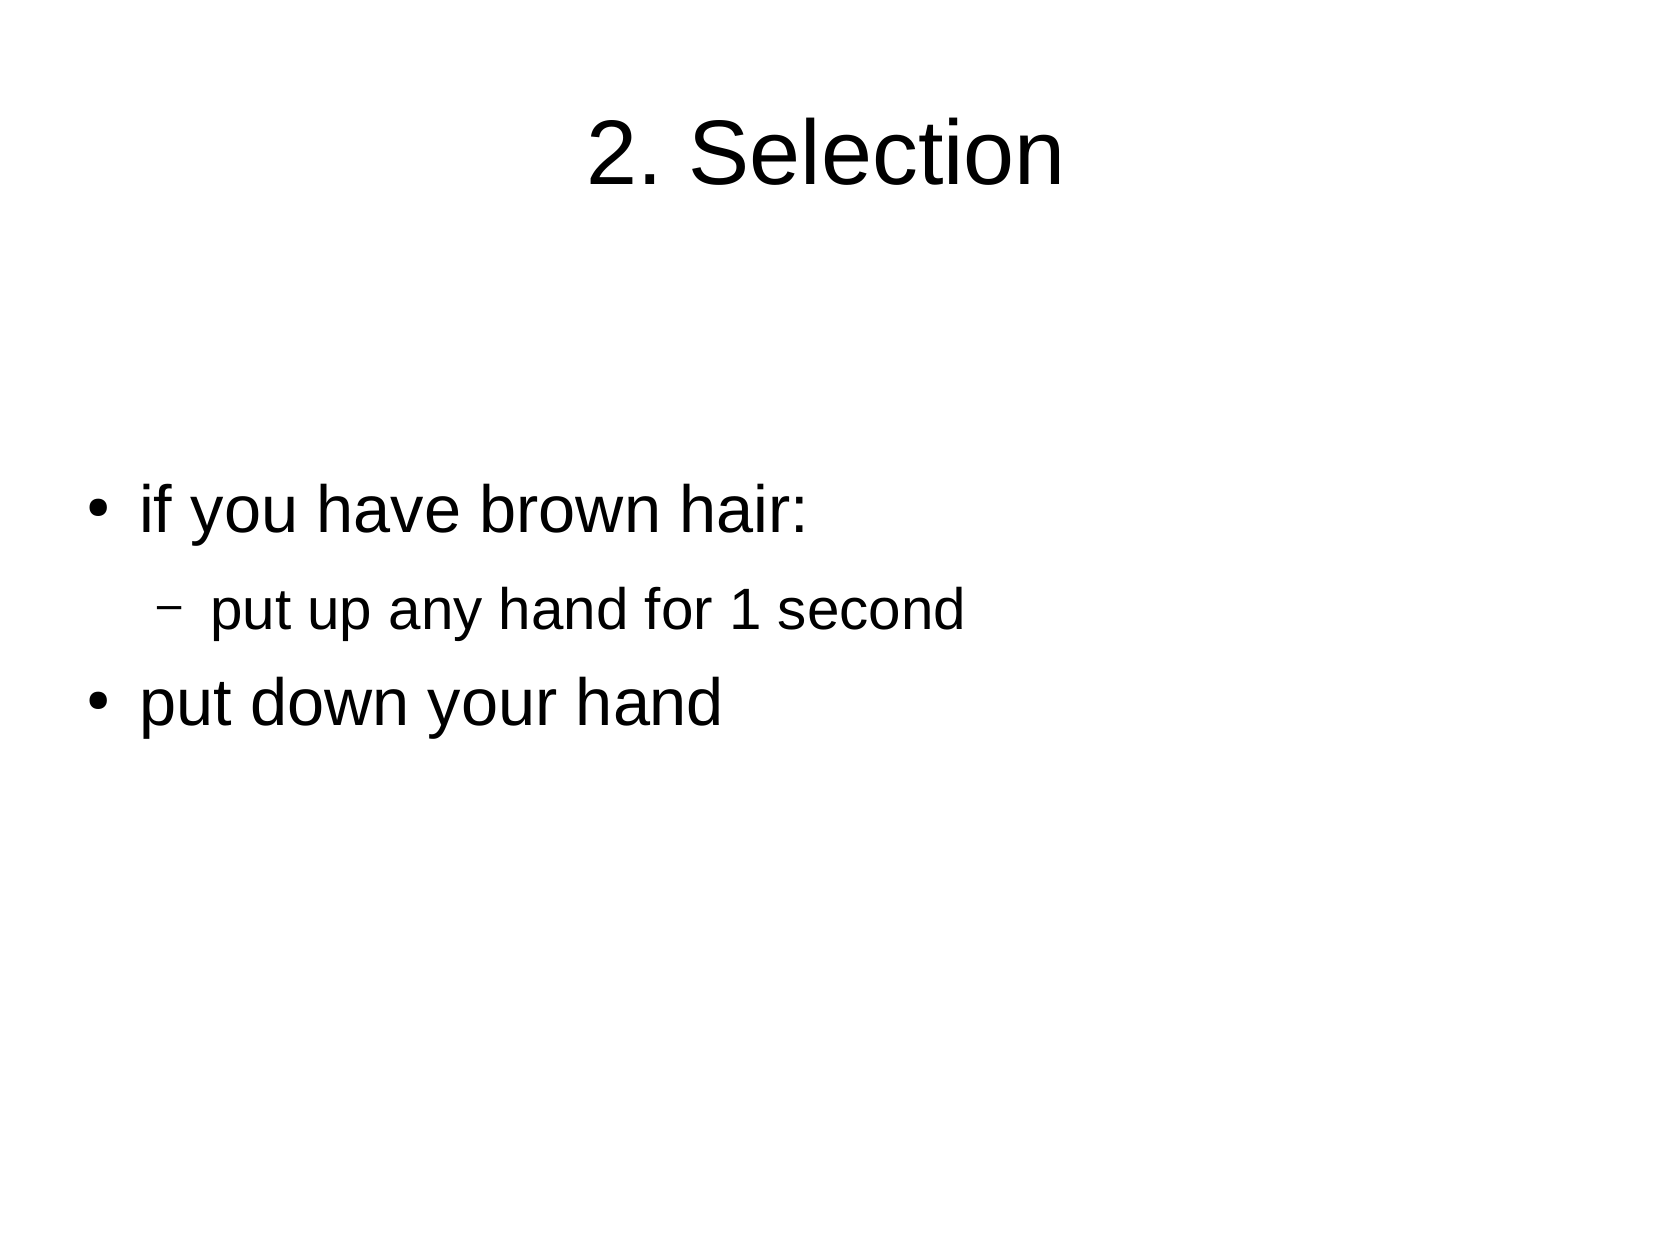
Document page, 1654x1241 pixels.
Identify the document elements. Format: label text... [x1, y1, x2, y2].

list if you have brown hair: put up any hand for 1 second put down your hand [68, 472, 1524, 1192]
title 2. Selection [82, 49, 1571, 257]
